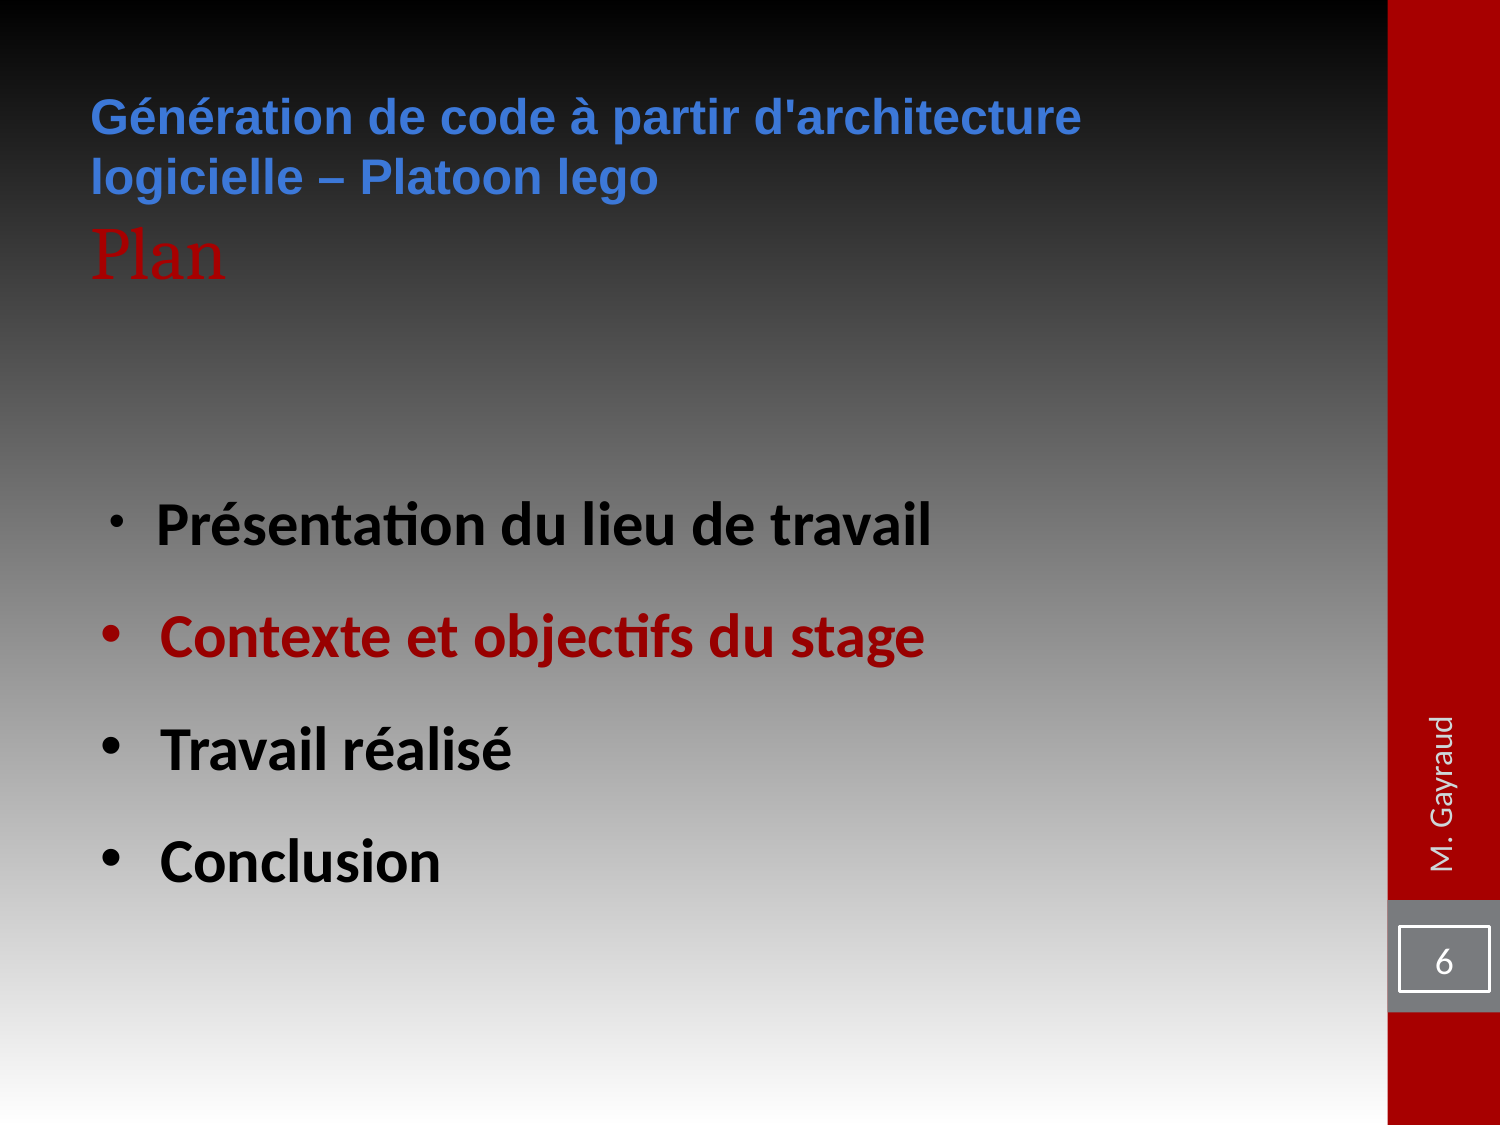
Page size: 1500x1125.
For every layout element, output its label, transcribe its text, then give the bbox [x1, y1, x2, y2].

list Présentation du lieu de travail Contexte et objectifs du stage Travail réalisé Conclusion [75, 327, 1377, 1076]
footer M. Gayraud [1408, 500, 1469, 889]
slide_number <numéro> [1399, 926, 1490, 992]
title Génération de code à partir d'architecture logicielle – Platoon lego Plan [75, 45, 1325, 327]
